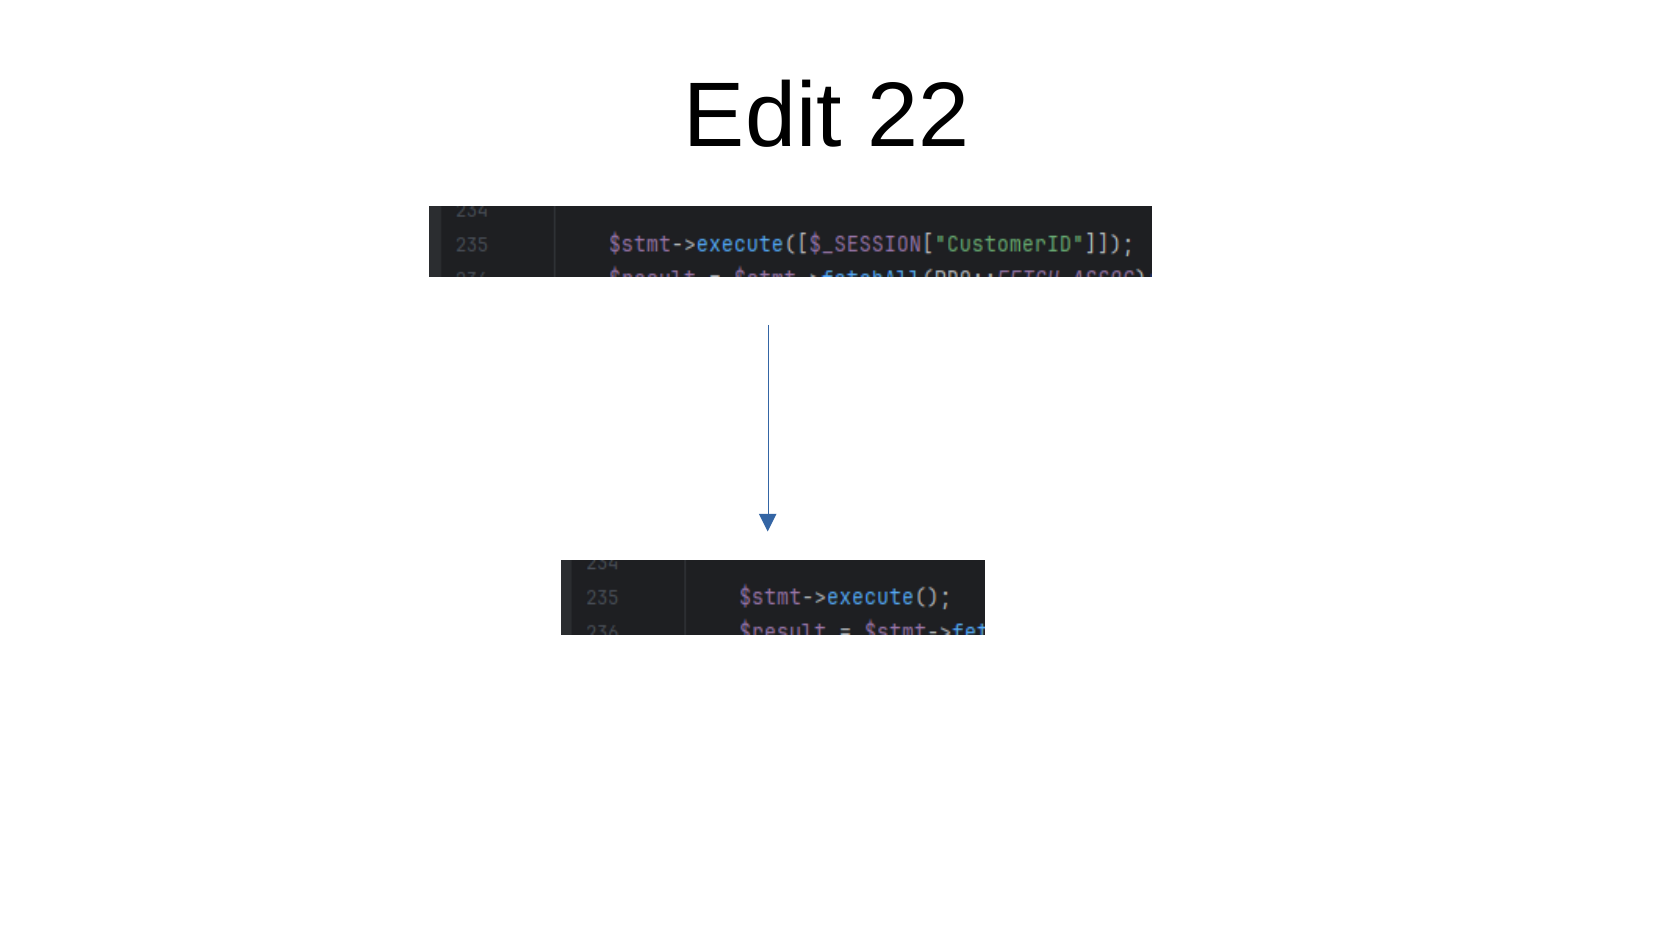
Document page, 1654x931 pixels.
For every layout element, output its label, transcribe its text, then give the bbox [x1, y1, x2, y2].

picture [429, 206, 1152, 277]
picture [561, 560, 985, 635]
title Edit 22 [82, 37, 1571, 193]
